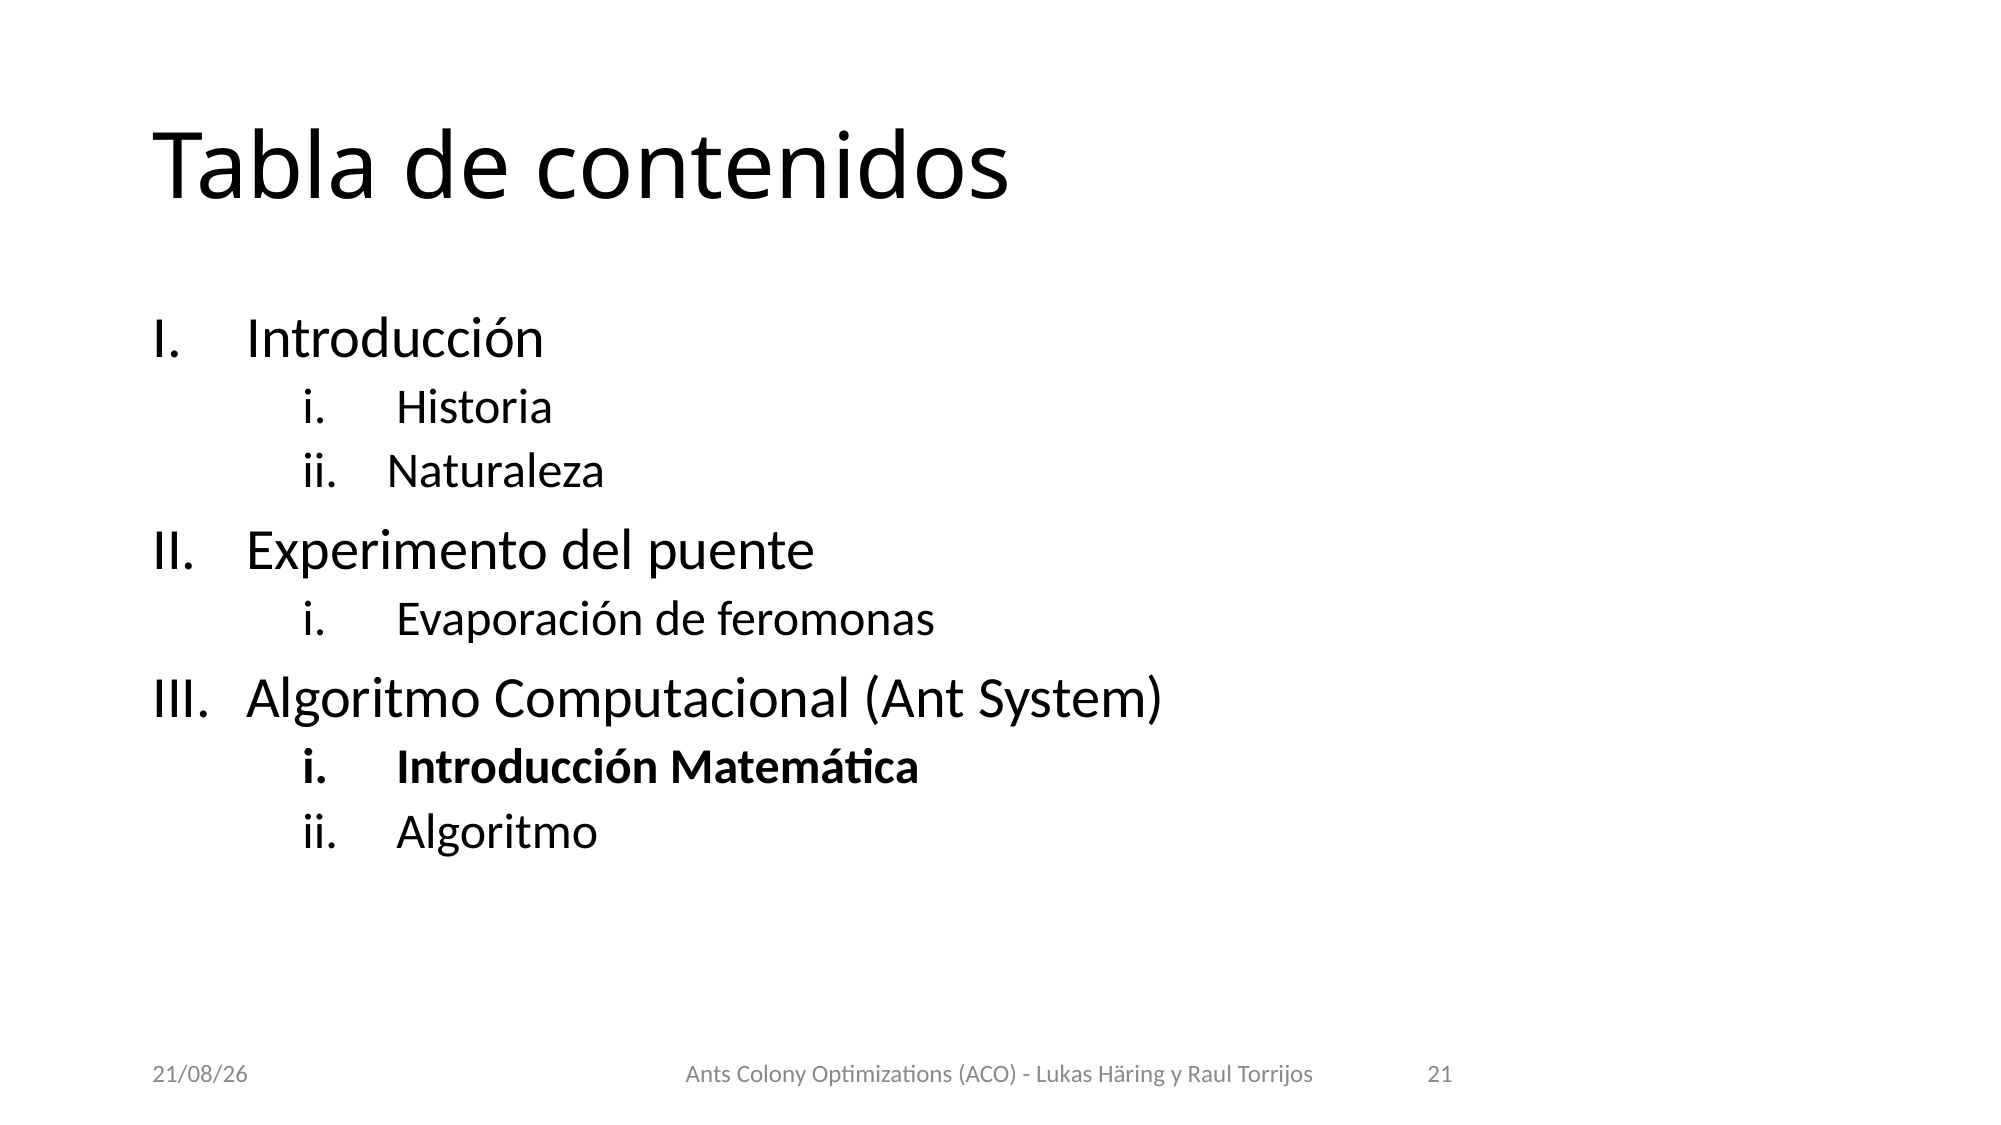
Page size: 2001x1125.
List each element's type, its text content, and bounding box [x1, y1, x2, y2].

title Tabla de contenidos [137, 59, 1863, 278]
text_box [1412, 1042, 1863, 1103]
text_box Ants Colony Optimizations (ACO) - Lukas Häring y Raul Torrijos [662, 1042, 1338, 1103]
list Introducción Historia Naturaleza Experimento del puente Evaporación de feromonas Algoritmo Computacional (Ant System) Introducción Matemática Algoritmo [137, 299, 1863, 1014]
text_box 19/05/2019 [137, 1042, 588, 1103]
